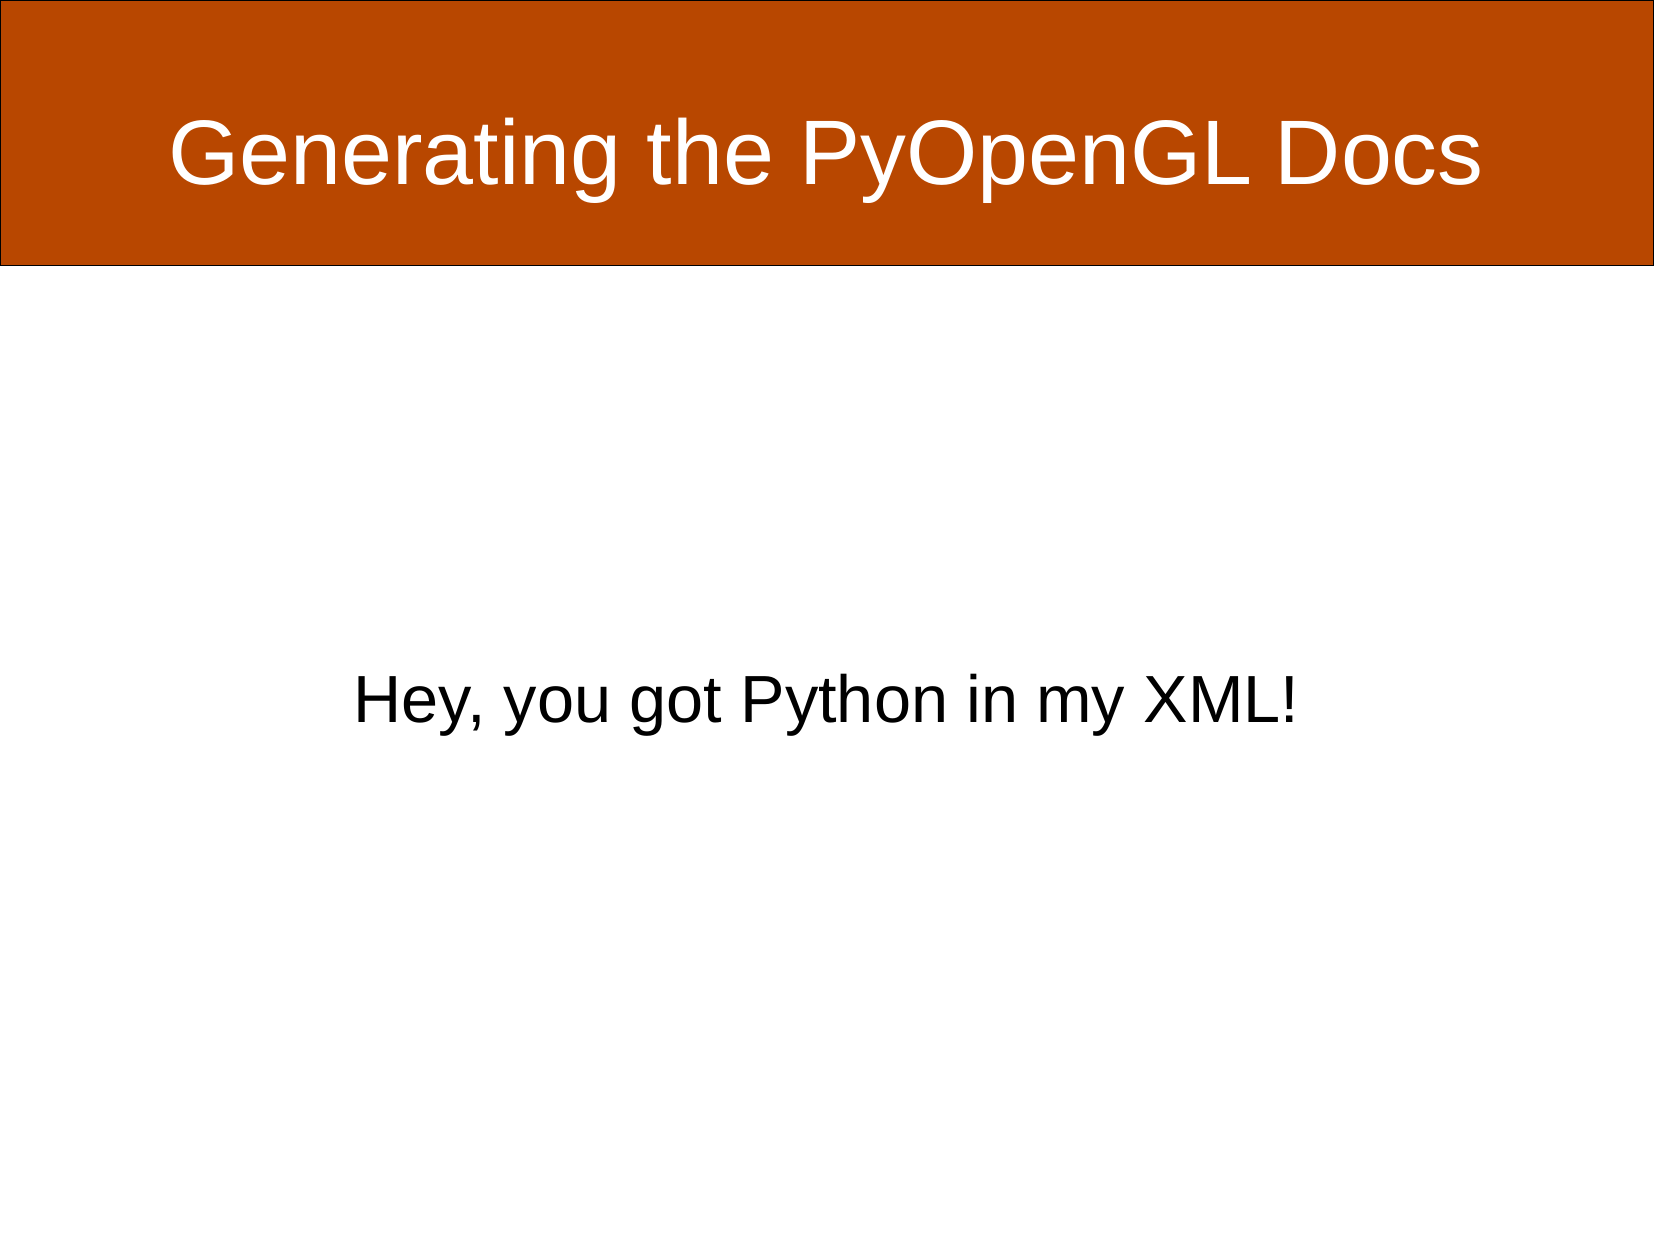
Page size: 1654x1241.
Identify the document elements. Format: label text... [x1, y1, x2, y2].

title Generating the PyOpenGL Docs [82, 49, 1571, 257]
subtitle Hey, you got Python in my XML! [82, 290, 1571, 1109]
